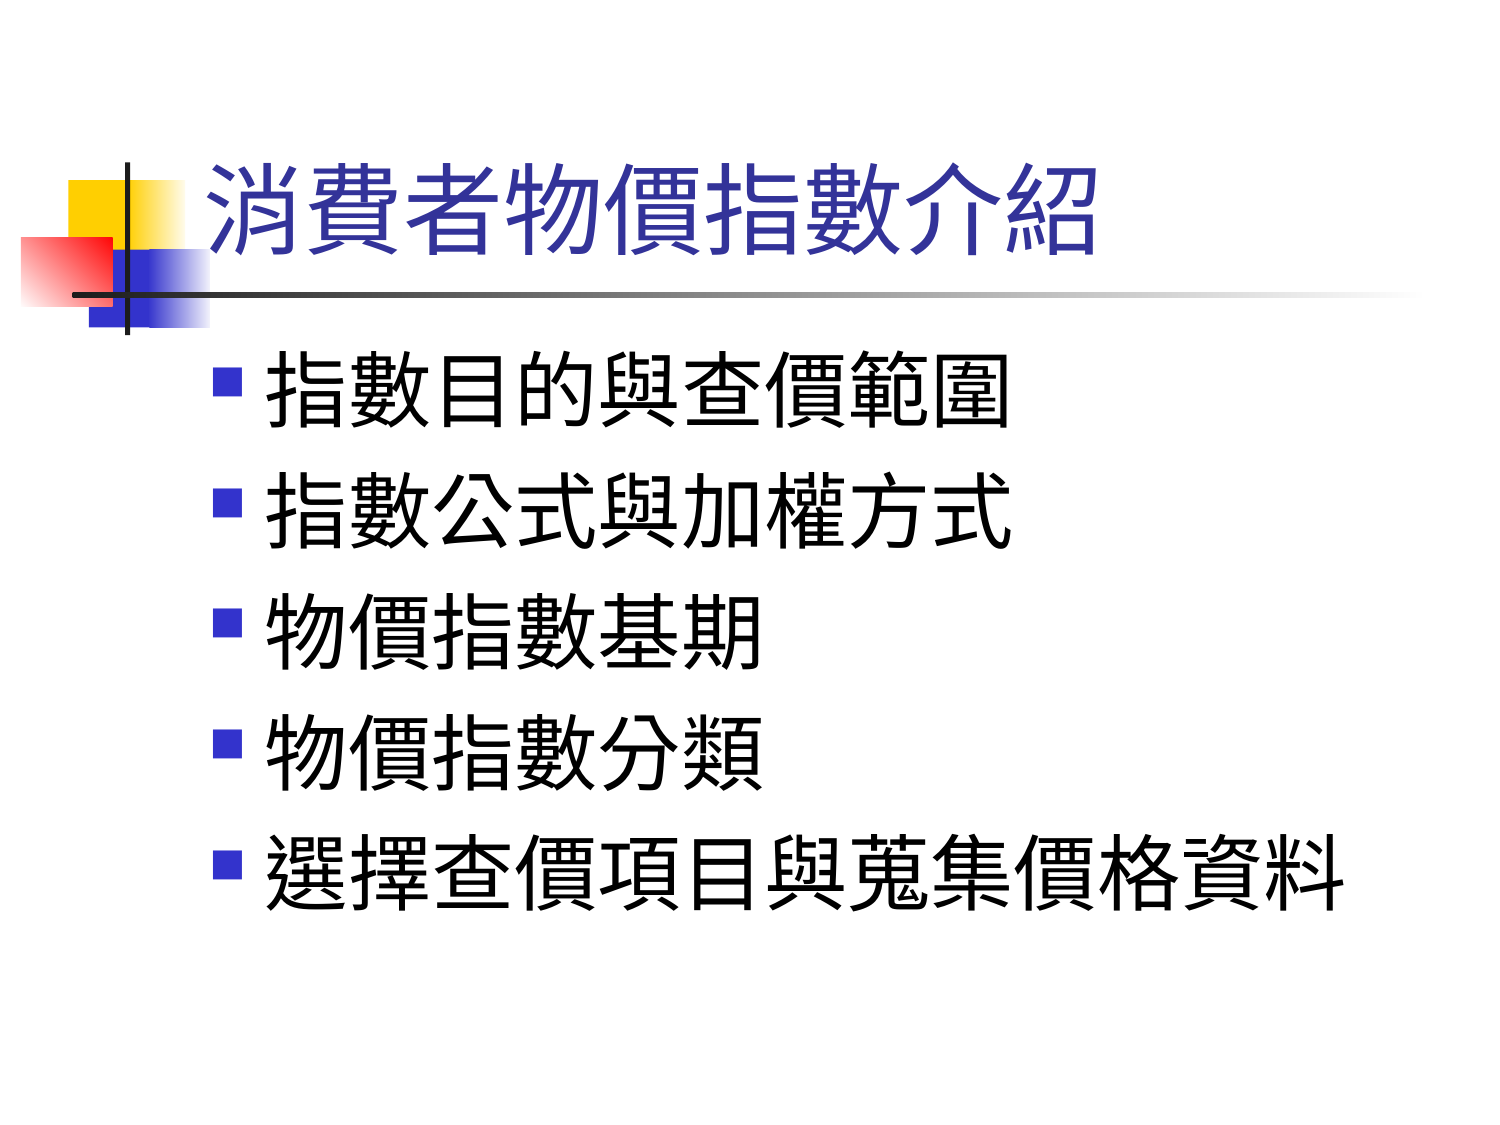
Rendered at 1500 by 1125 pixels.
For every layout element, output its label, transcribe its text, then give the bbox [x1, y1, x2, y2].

list 指數目的與查價範圍 指數公式與加權方式 物價指數基期 物價指數分類 選擇查價項目與蒐集價格資料 [193, 331, 1469, 1007]
title 消費者物價指數介紹 [188, 35, 1468, 276]
